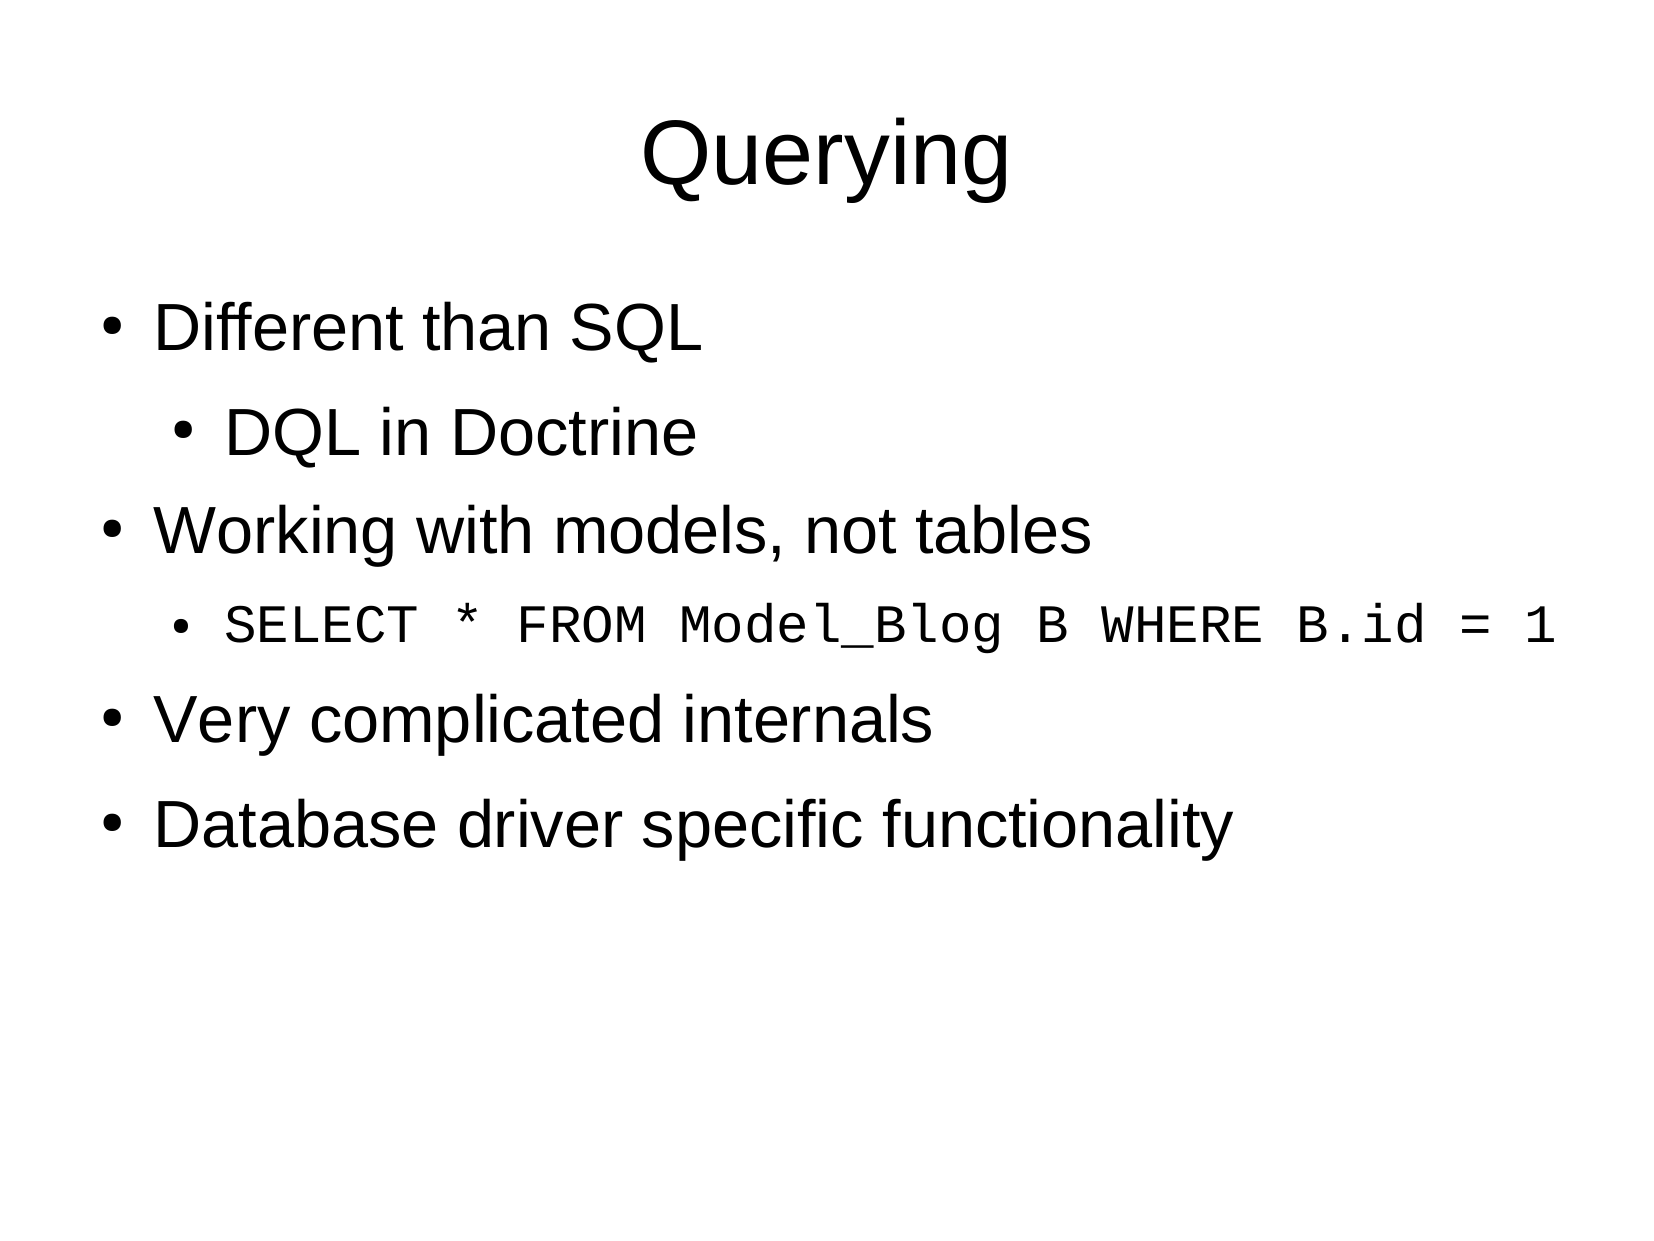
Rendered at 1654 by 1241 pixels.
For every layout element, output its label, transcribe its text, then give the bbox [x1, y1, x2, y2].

list Different than SQL DQL in Doctrine Working with models, not tables SELECT * FROM Model_Blog B WHERE B.id = 1 Very complicated internals Database driver specific functionality [82, 290, 1571, 1109]
title Querying [82, 56, 1571, 250]
